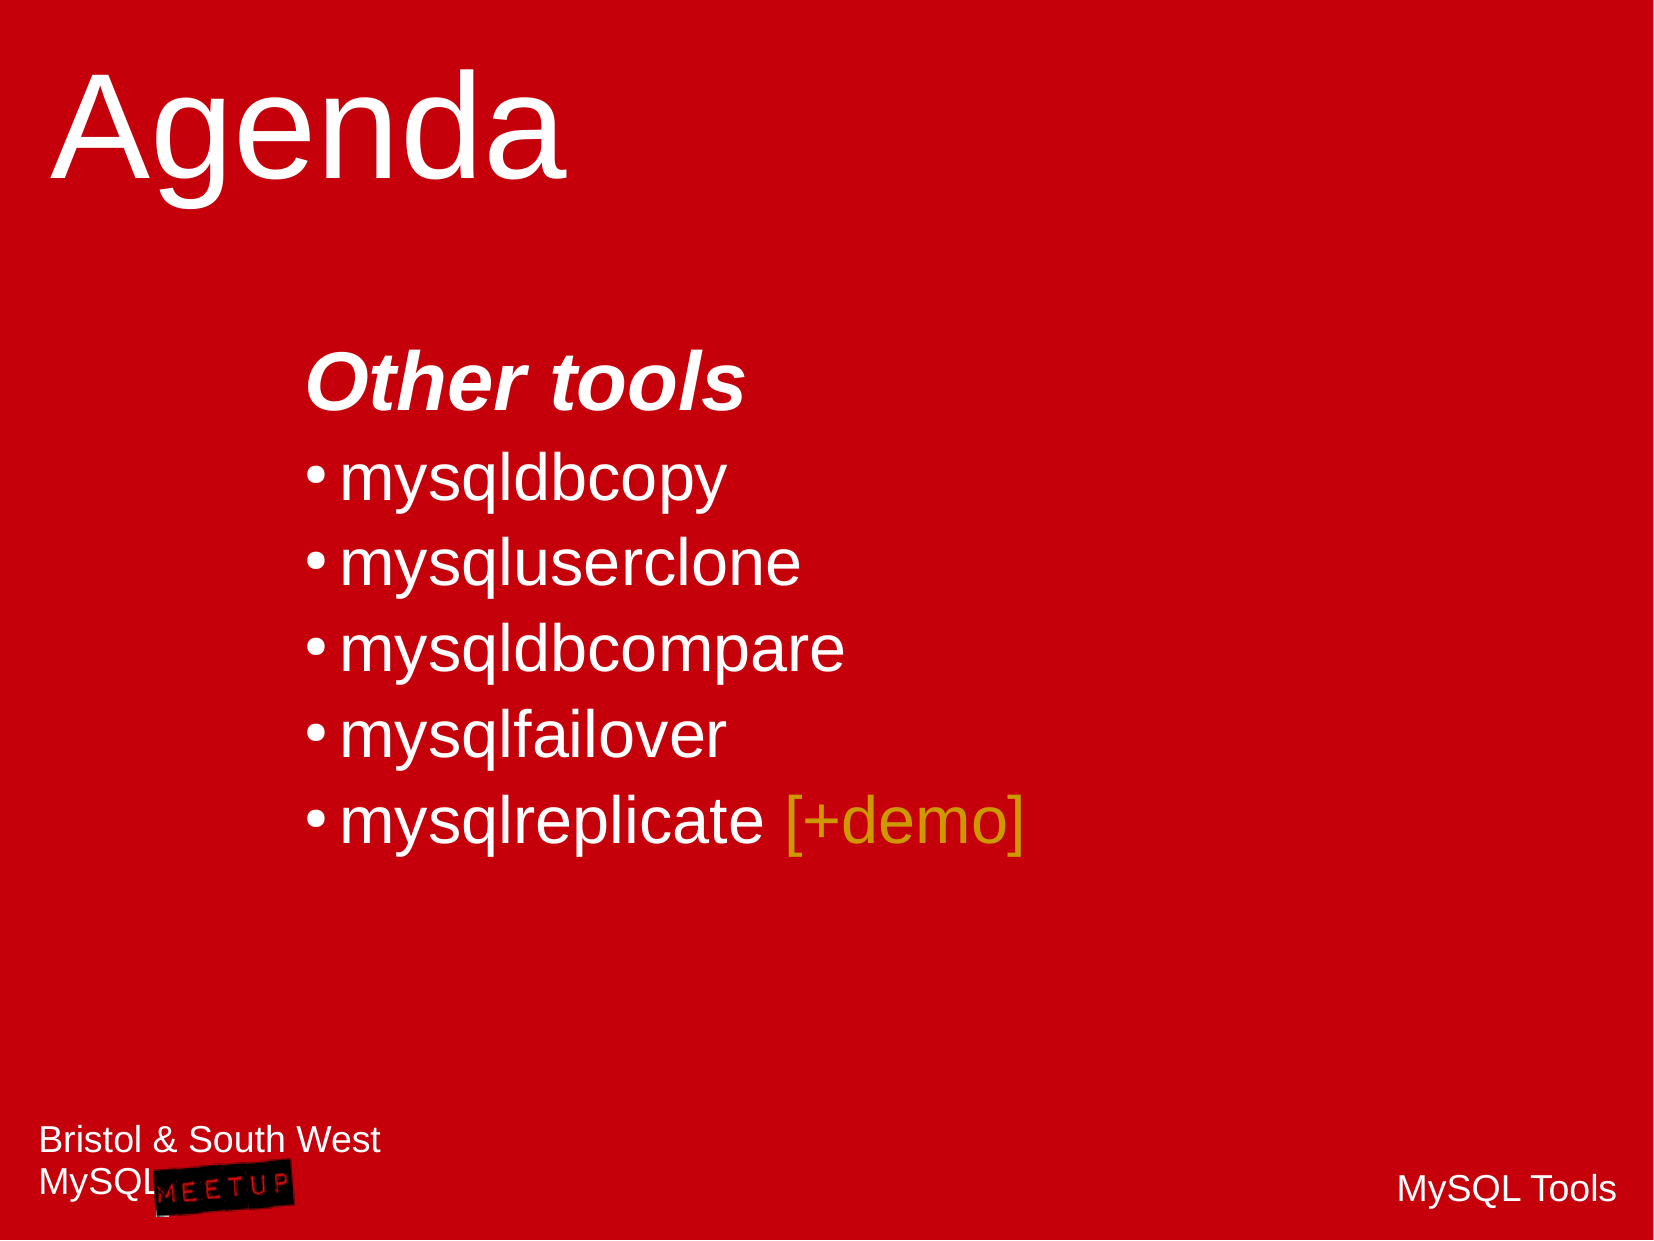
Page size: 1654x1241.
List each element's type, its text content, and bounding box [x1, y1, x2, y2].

text_box Other tools mysqldbcopy mysqluserclone mysqldbcompare mysqlfailover mysqlreplicate [+demo] [218, 206, 1495, 978]
text_box MySQL Tools [1381, 1159, 1654, 1217]
text_box Bristol & South West MySQL [23, 1110, 768, 1214]
picture [153, 1157, 296, 1217]
text_box Agenda [35, 35, 583, 218]
